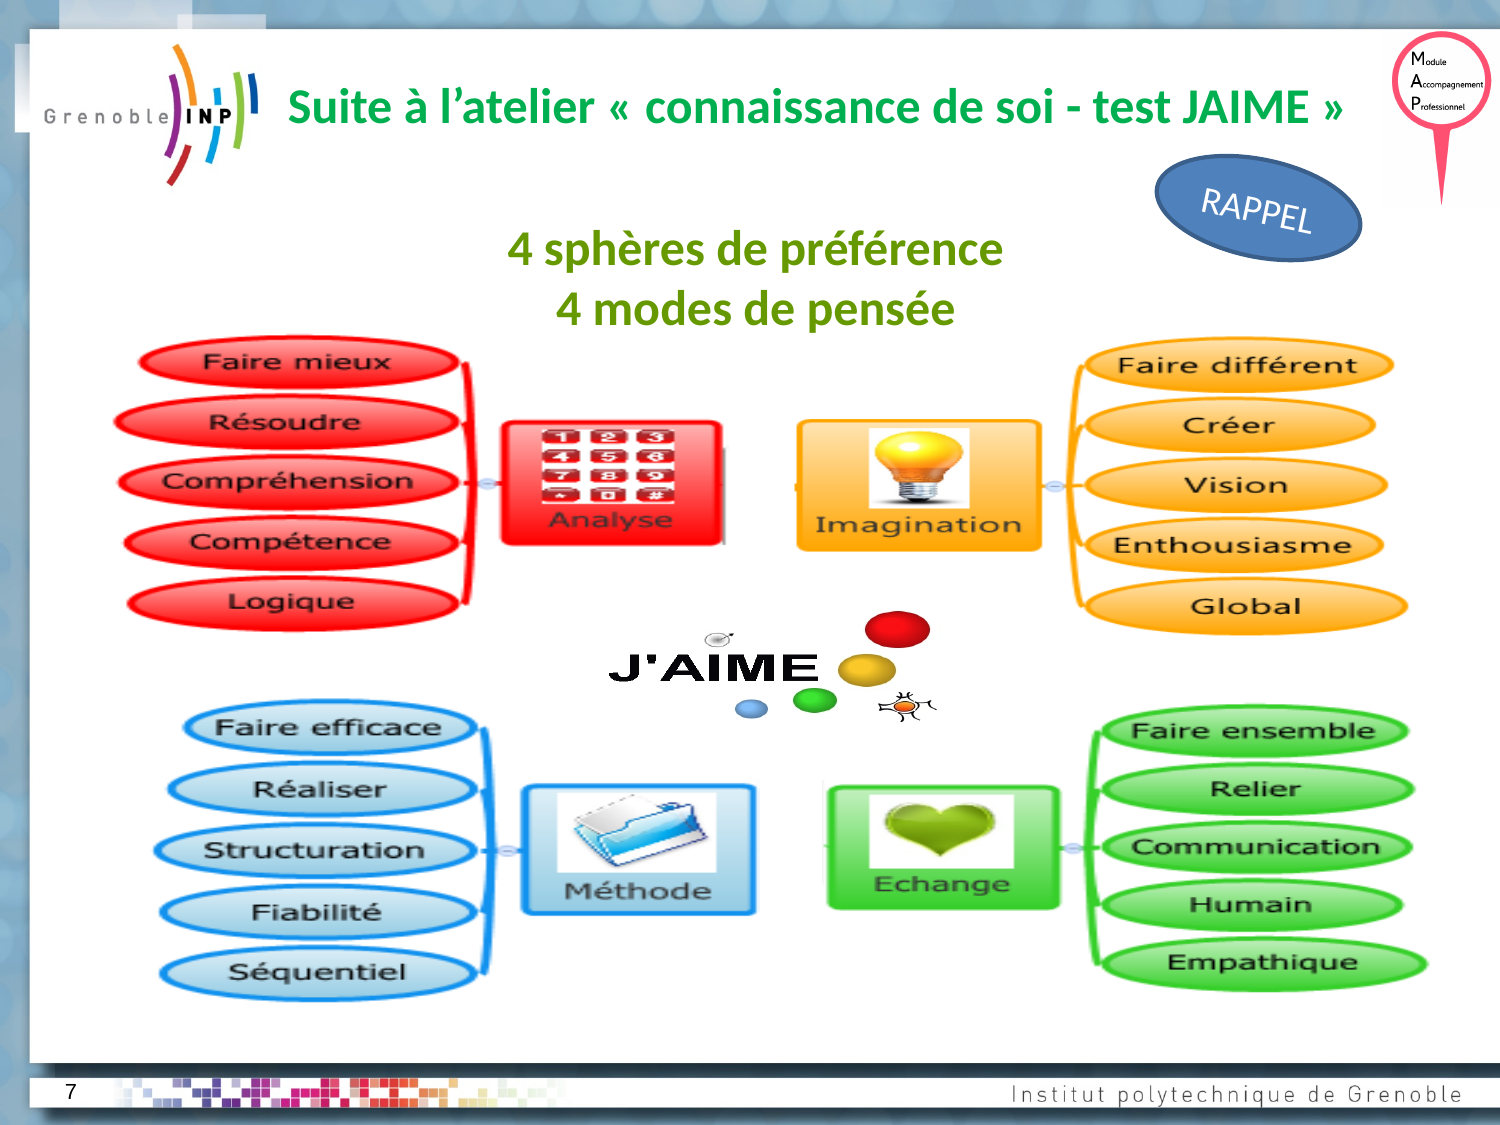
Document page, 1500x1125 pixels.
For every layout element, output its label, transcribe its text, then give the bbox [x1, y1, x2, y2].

text_box 4 sphères de préférence 4 modes de pensée [41, 208, 1471, 343]
text_box RAPPEL [1156, 155, 1361, 261]
text_box Suite à l’atelier « connaissance de soi - test JAIME » [242, 66, 1382, 142]
picture [0, 0, 1500, 1125]
